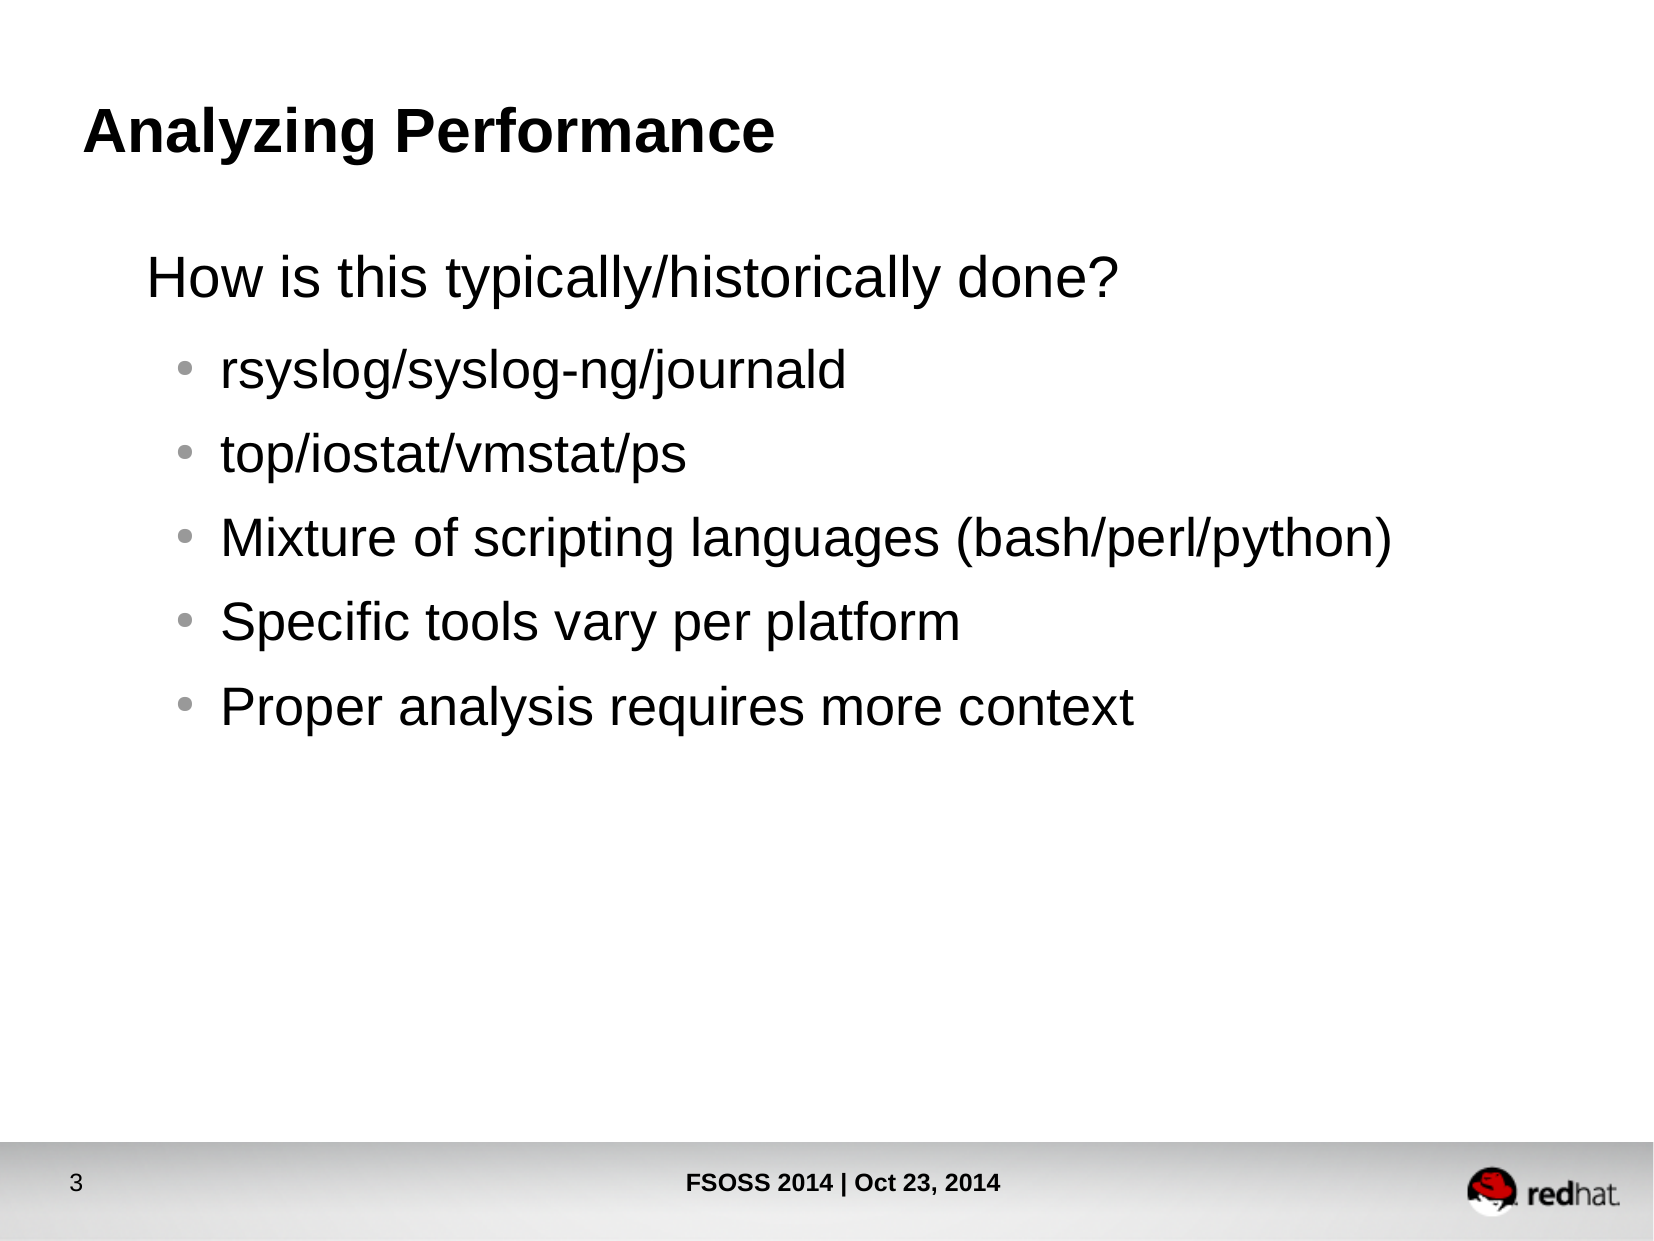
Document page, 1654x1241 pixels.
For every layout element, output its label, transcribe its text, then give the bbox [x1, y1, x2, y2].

title Analyzing Performance [82, 37, 1571, 226]
picture [0, 1142, 1654, 1241]
list How is this typically/historically done? rsyslog/syslog-ng/journald top/iostat/vmstat/ps Mixture of scripting languages (bash/perl/python) Specific tools vary per platform Proper analysis requires more context [86, 244, 1576, 1039]
